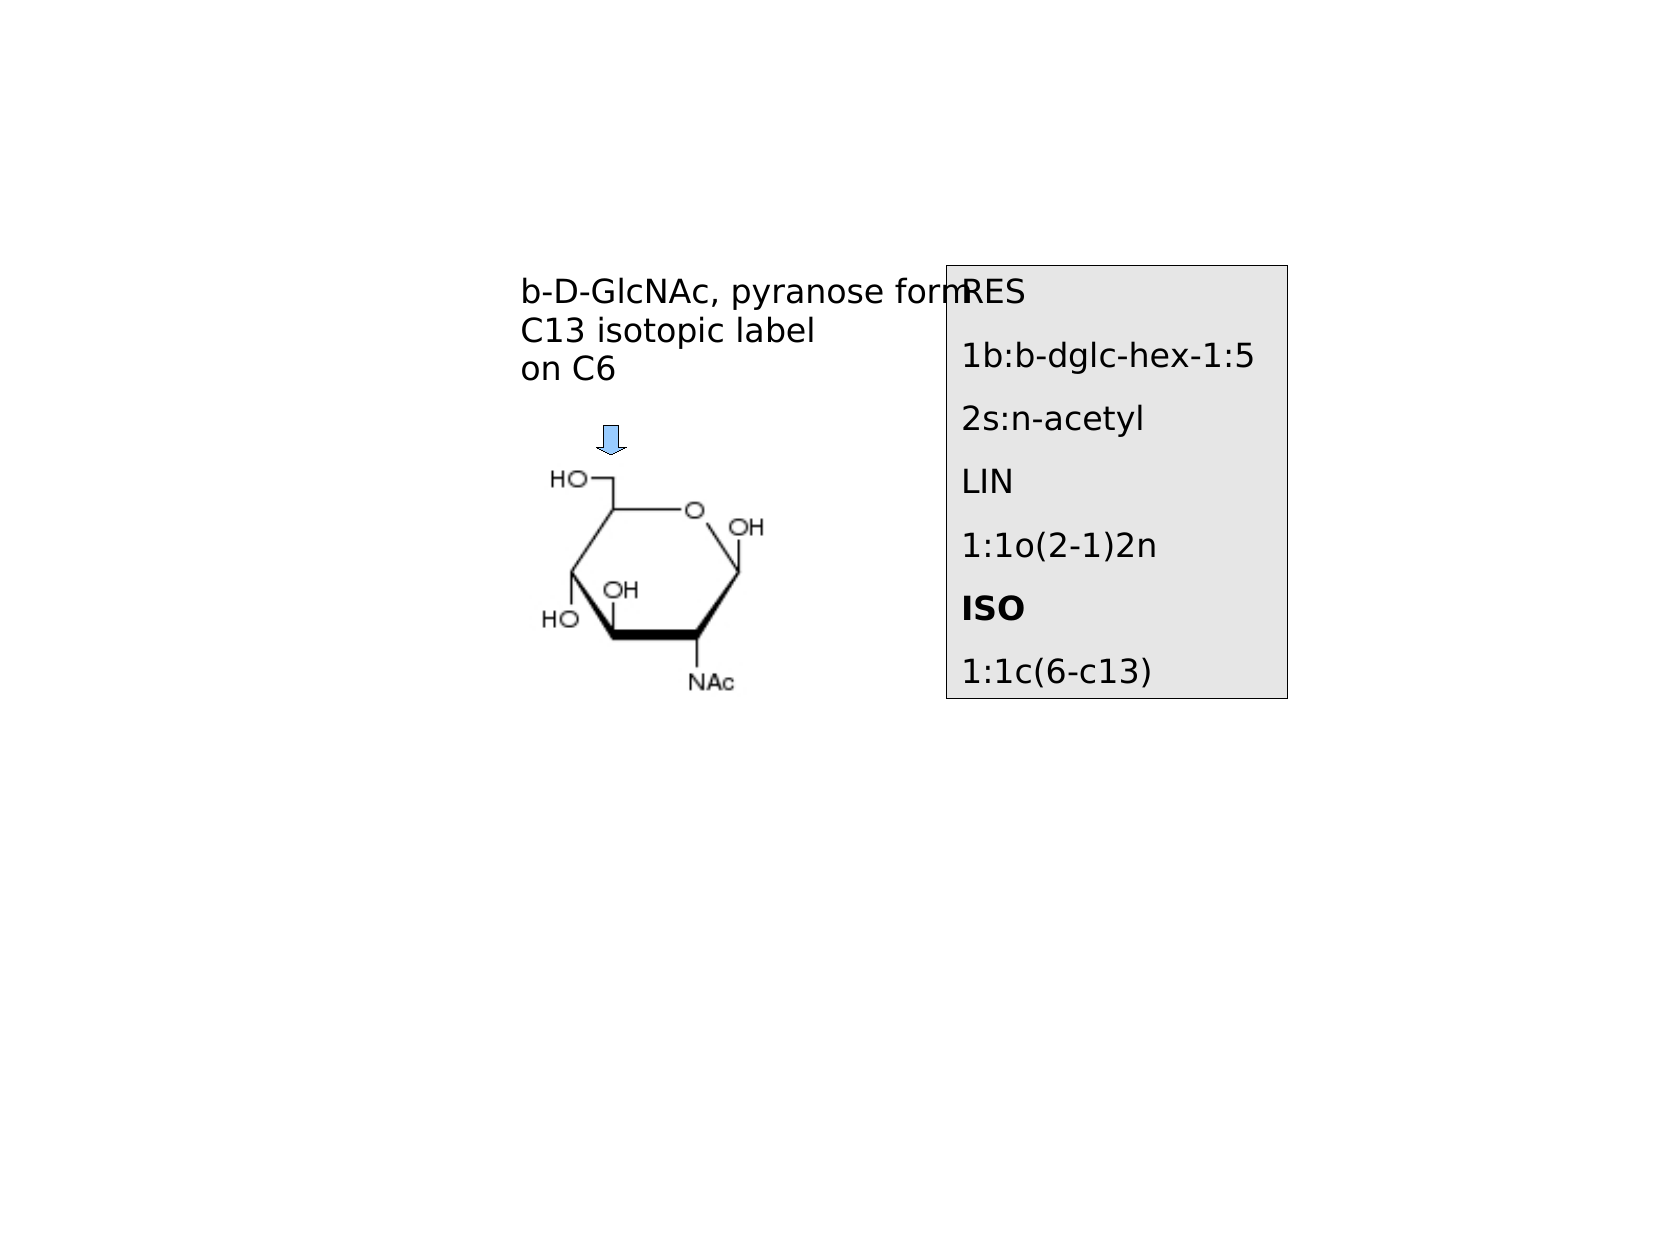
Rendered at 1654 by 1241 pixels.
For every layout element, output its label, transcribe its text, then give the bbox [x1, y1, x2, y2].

picture [529, 446, 780, 697]
text_box b-D-GlcNAc, pyranose form C13 isotopic label on C6 [505, 265, 927, 392]
text_box [596, 425, 627, 455]
text_box RES 1b:b-dglc-hex-1:5 2s:n-acetyl LIN 1:1o(2-1)2n ISO 1:1c(6-c13) [946, 265, 1288, 698]
